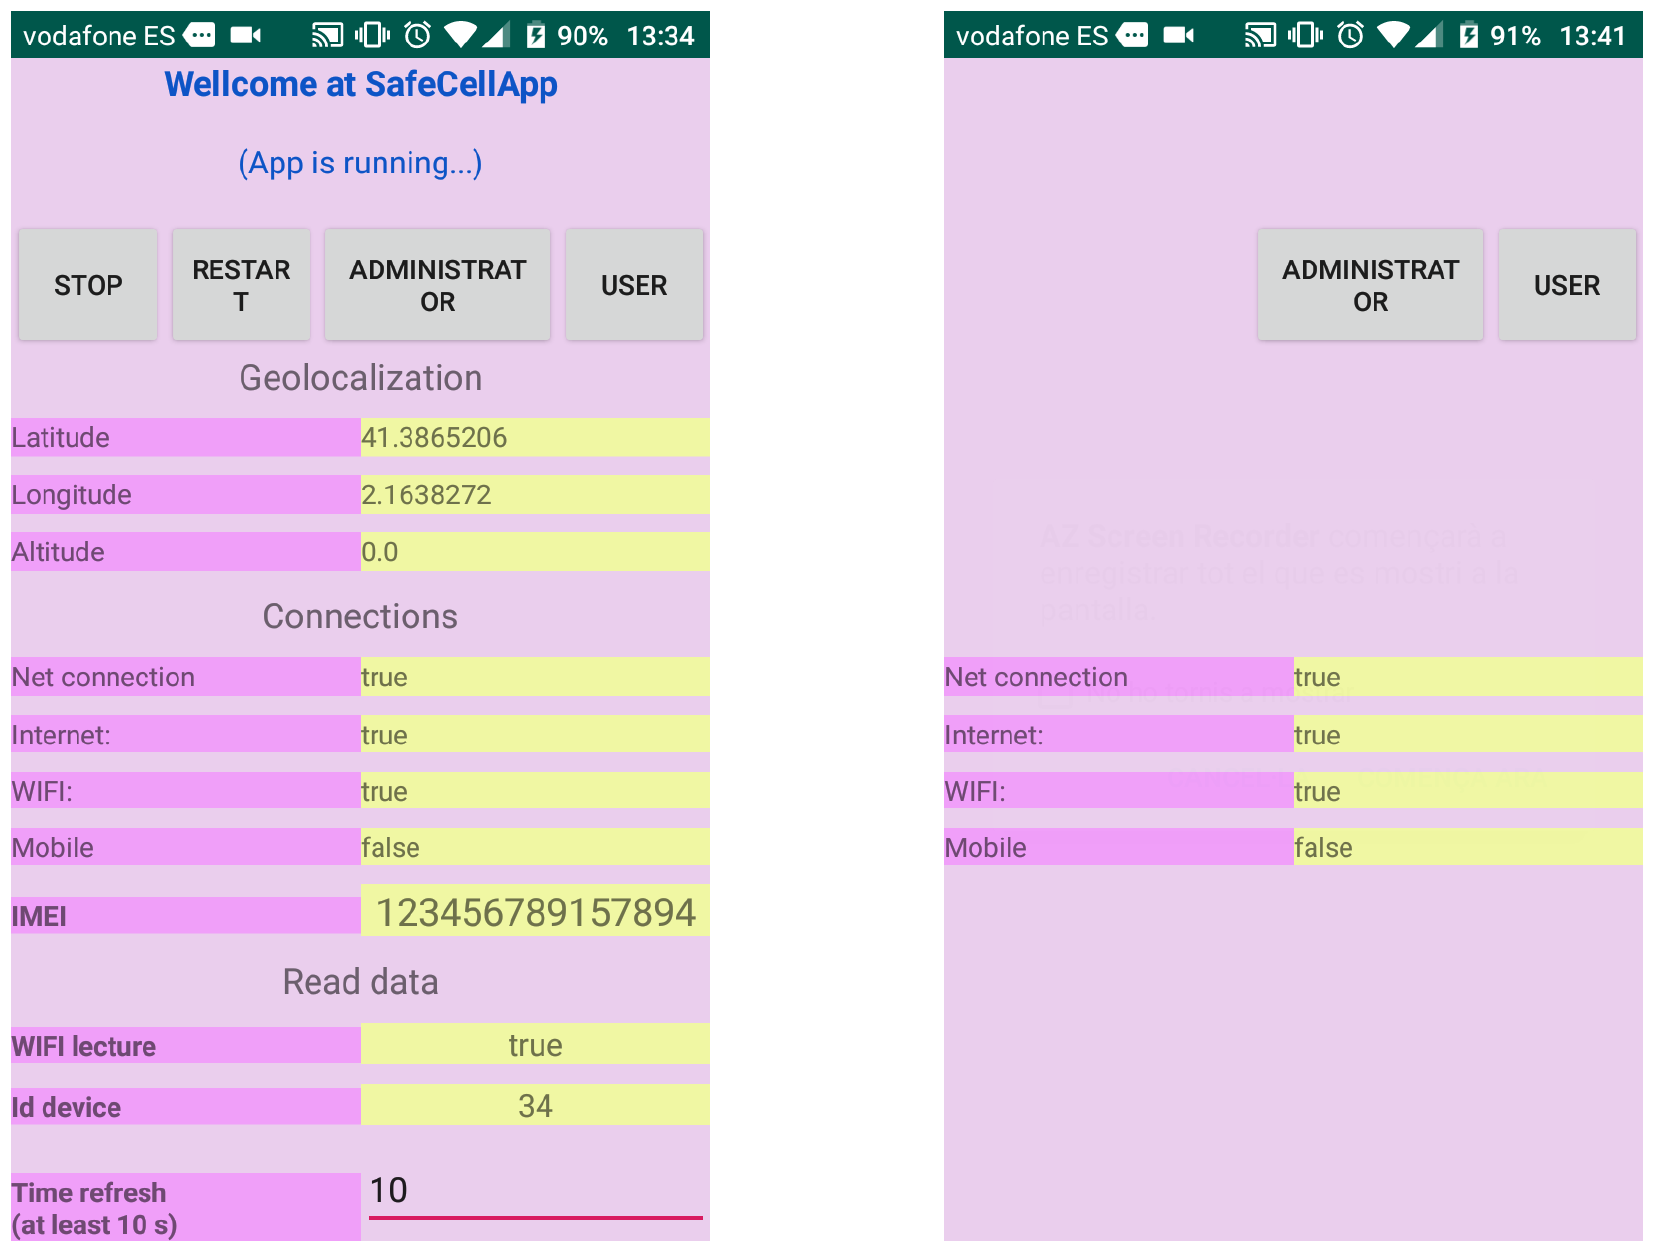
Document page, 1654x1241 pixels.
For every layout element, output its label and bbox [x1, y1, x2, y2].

picture [11, 11, 710, 1241]
picture [944, 11, 1643, 1241]
